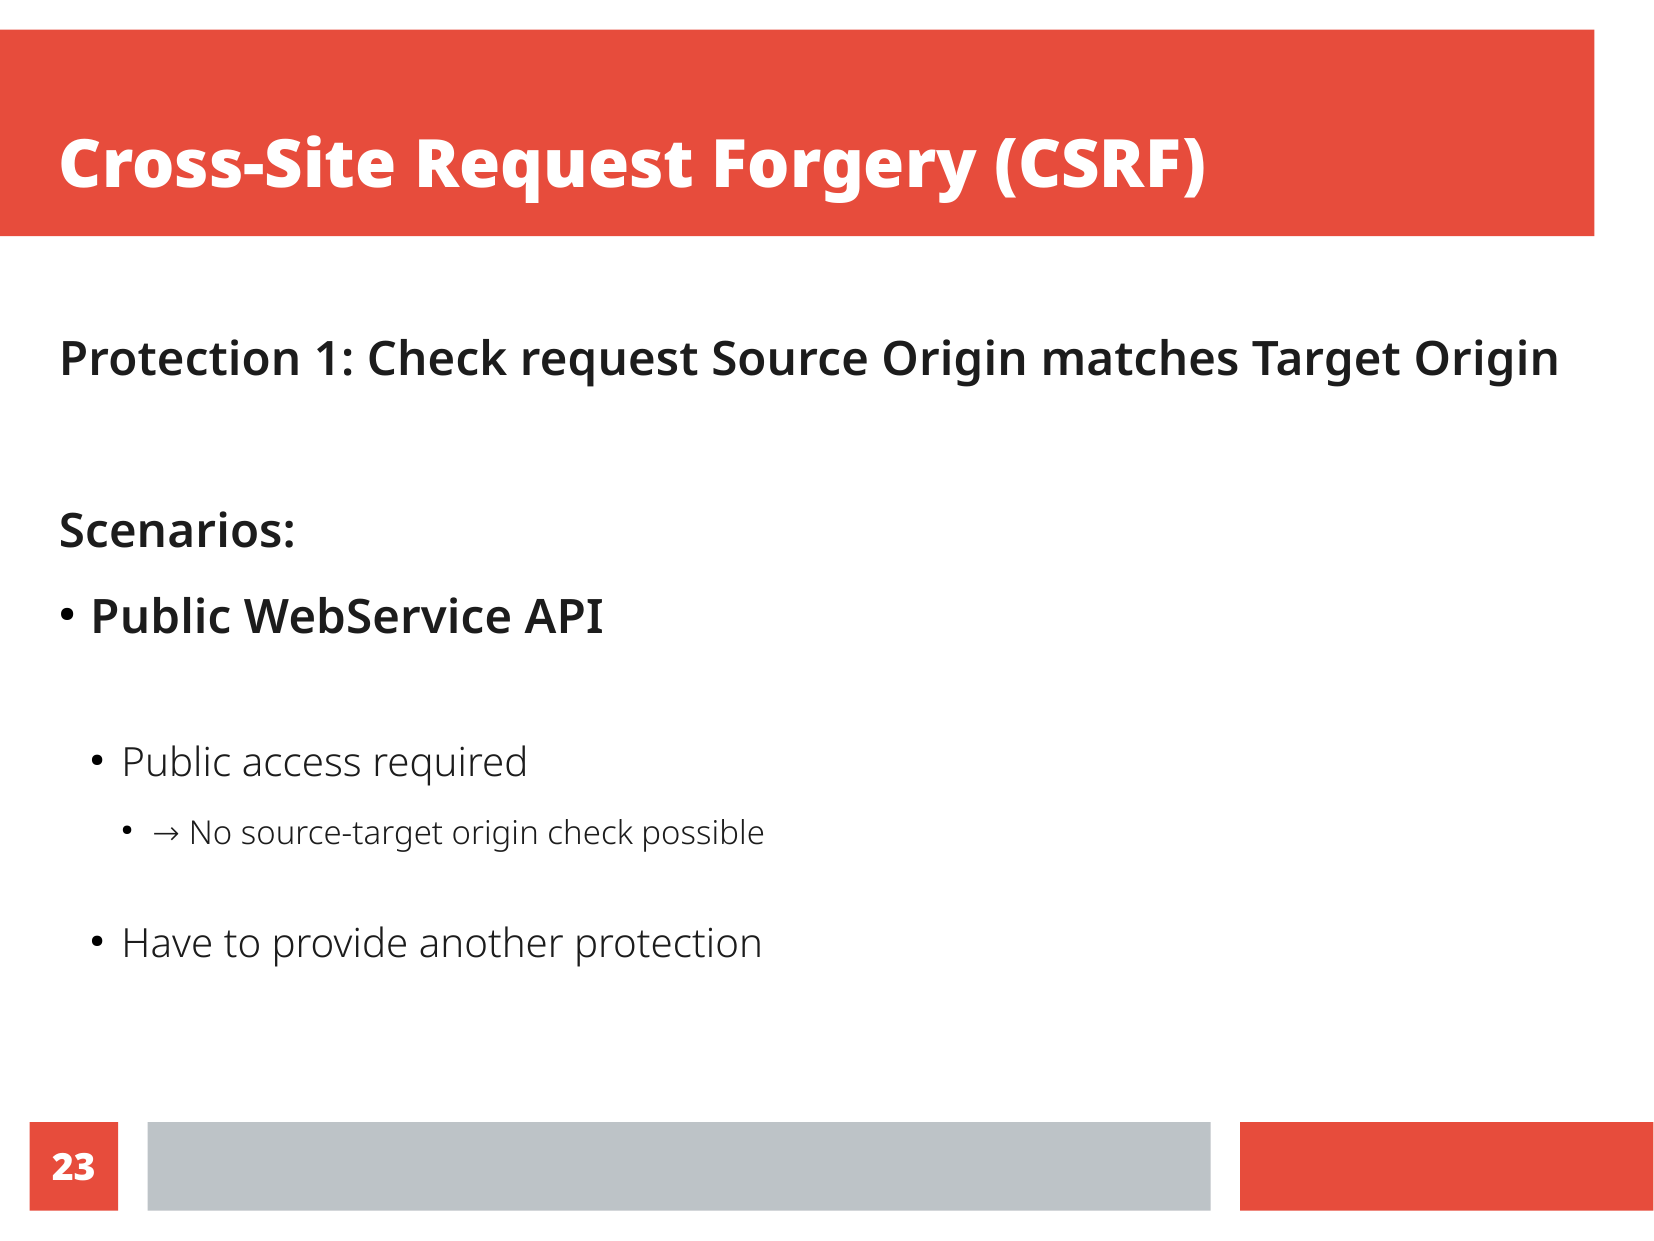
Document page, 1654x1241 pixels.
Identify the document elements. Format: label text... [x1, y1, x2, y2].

title Cross-Site Request Forgery (CSRF) [59, 59, 1595, 207]
list Protection 1: Check request Source Origin matches Target Origin Scenarios: Public WebService API Public access required → No source-target origin check possible Have to provide another protection [59, 324, 1565, 1093]
